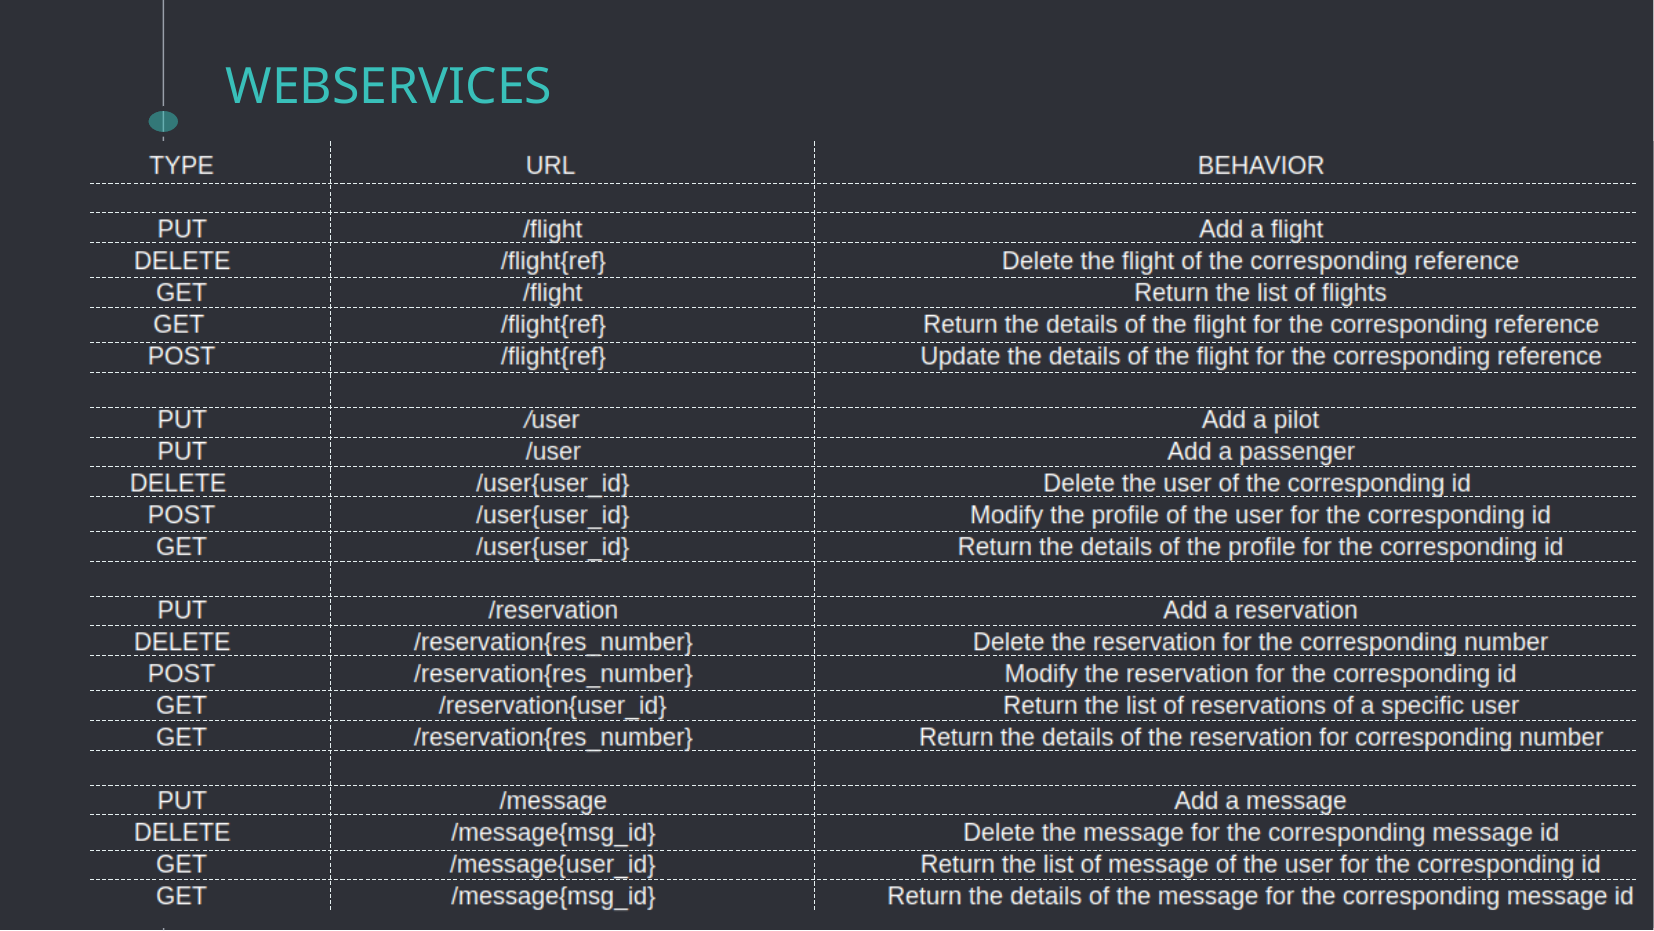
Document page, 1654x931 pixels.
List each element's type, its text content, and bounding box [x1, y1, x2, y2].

title WEBSERVICES [210, 66, 1451, 130]
picture [112, 141, 1654, 928]
